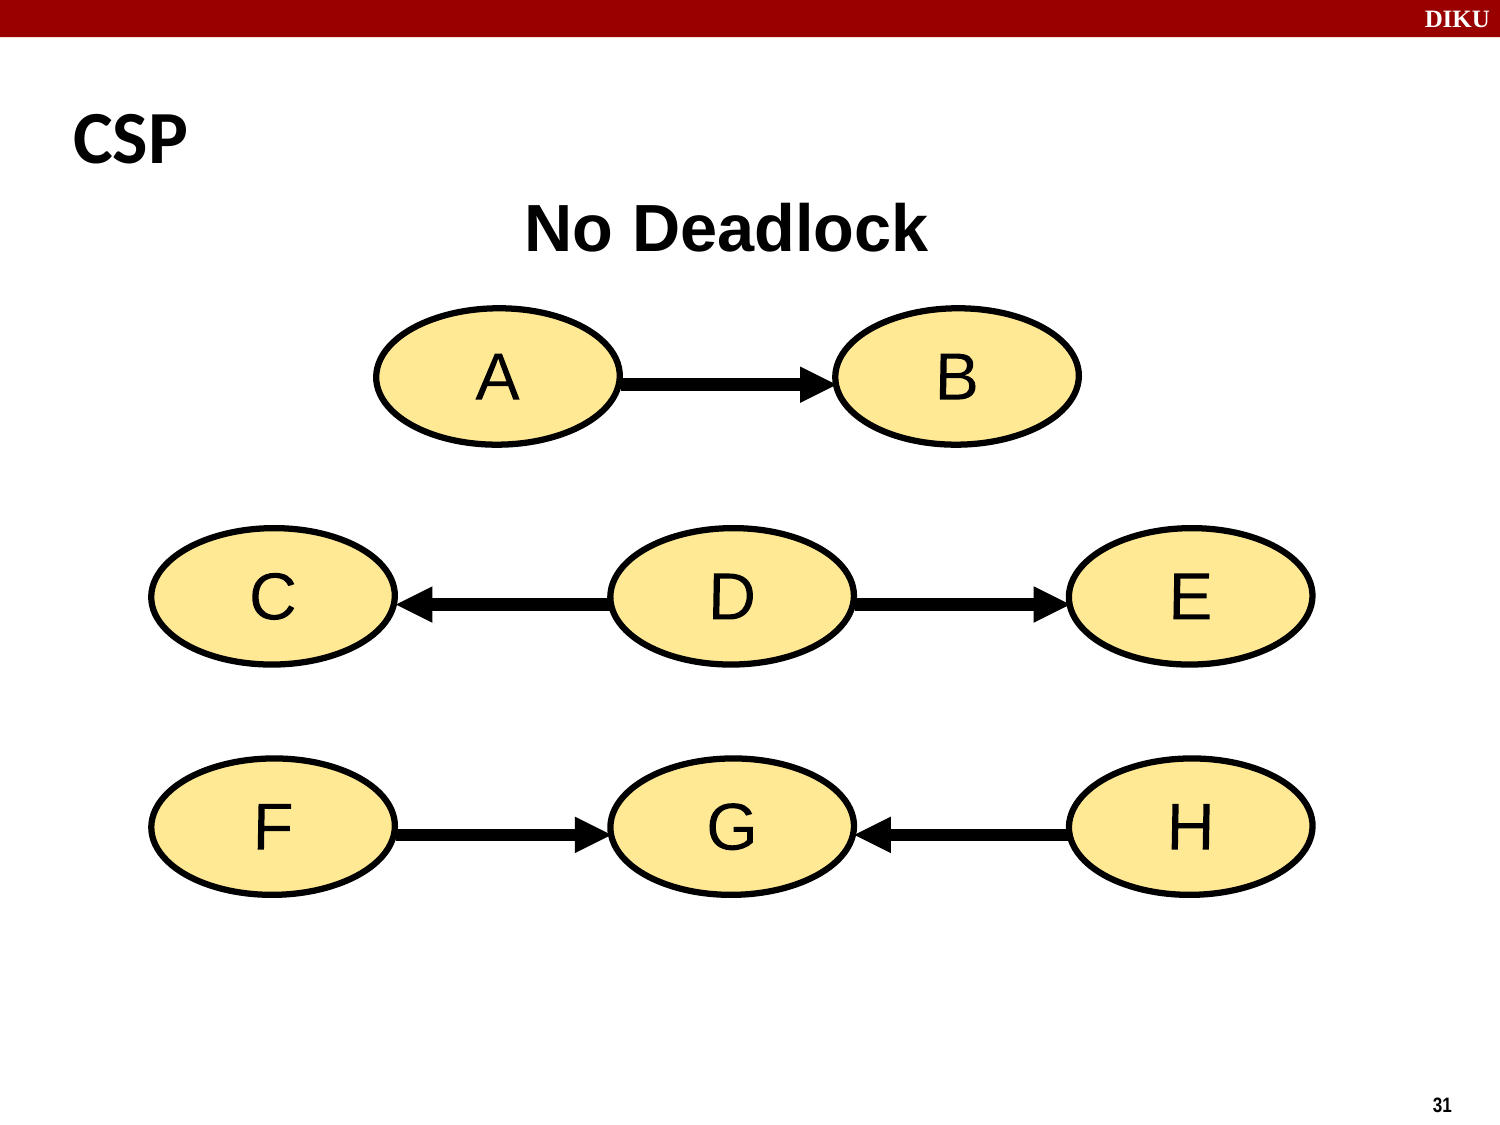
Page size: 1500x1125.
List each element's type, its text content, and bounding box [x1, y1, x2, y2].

text_box H [1068, 758, 1313, 895]
text_box A [376, 308, 620, 445]
text_box B [835, 308, 1079, 445]
text_box E [1068, 528, 1313, 665]
text_box No Deadlock [510, 183, 946, 274]
text_box D [610, 528, 854, 665]
text_box G [610, 758, 854, 895]
text_box CSP [58, 71, 1304, 197]
text_box C [151, 528, 395, 665]
text_box F [151, 758, 395, 895]
